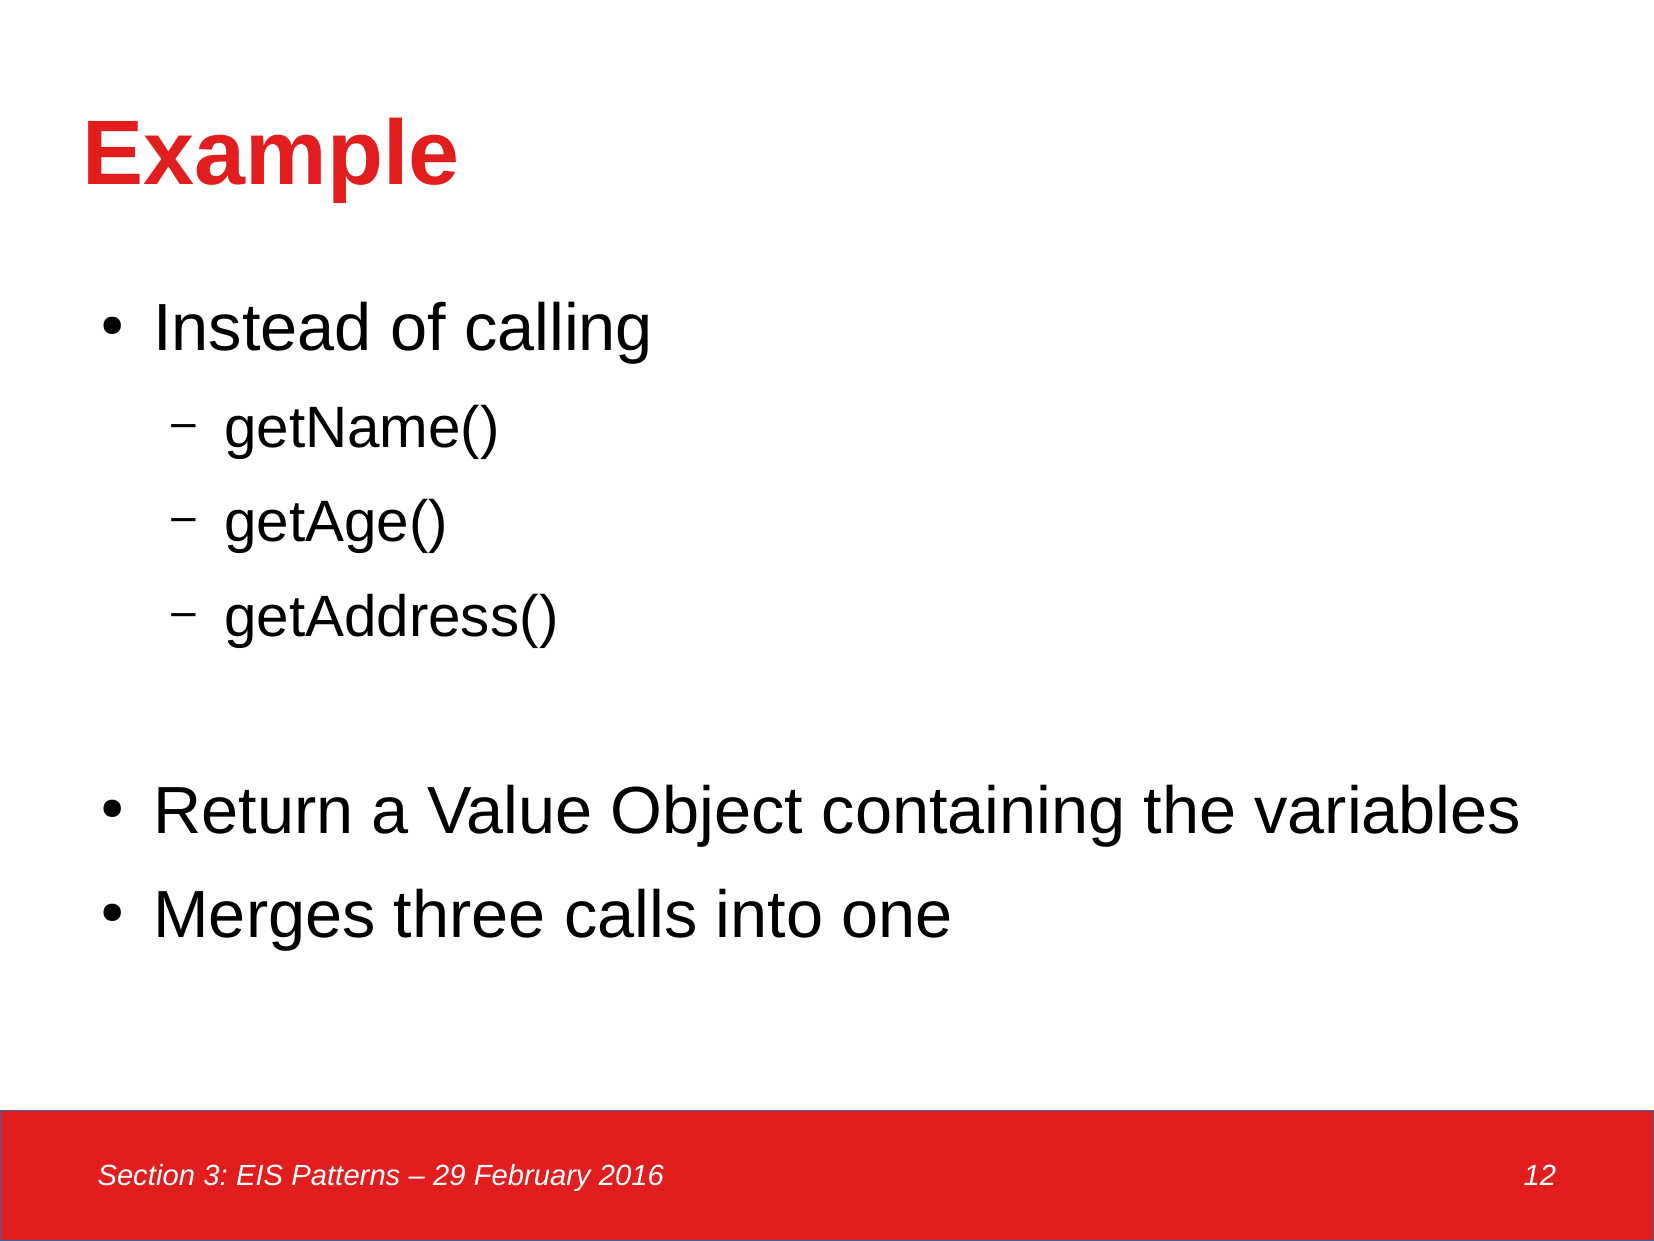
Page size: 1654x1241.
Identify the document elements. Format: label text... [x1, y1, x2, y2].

title Example [82, 49, 1571, 257]
list Instead of calling getName() getAge() getAddress() Return a Value Object containing the variables Merges three calls into one [82, 290, 1571, 1010]
